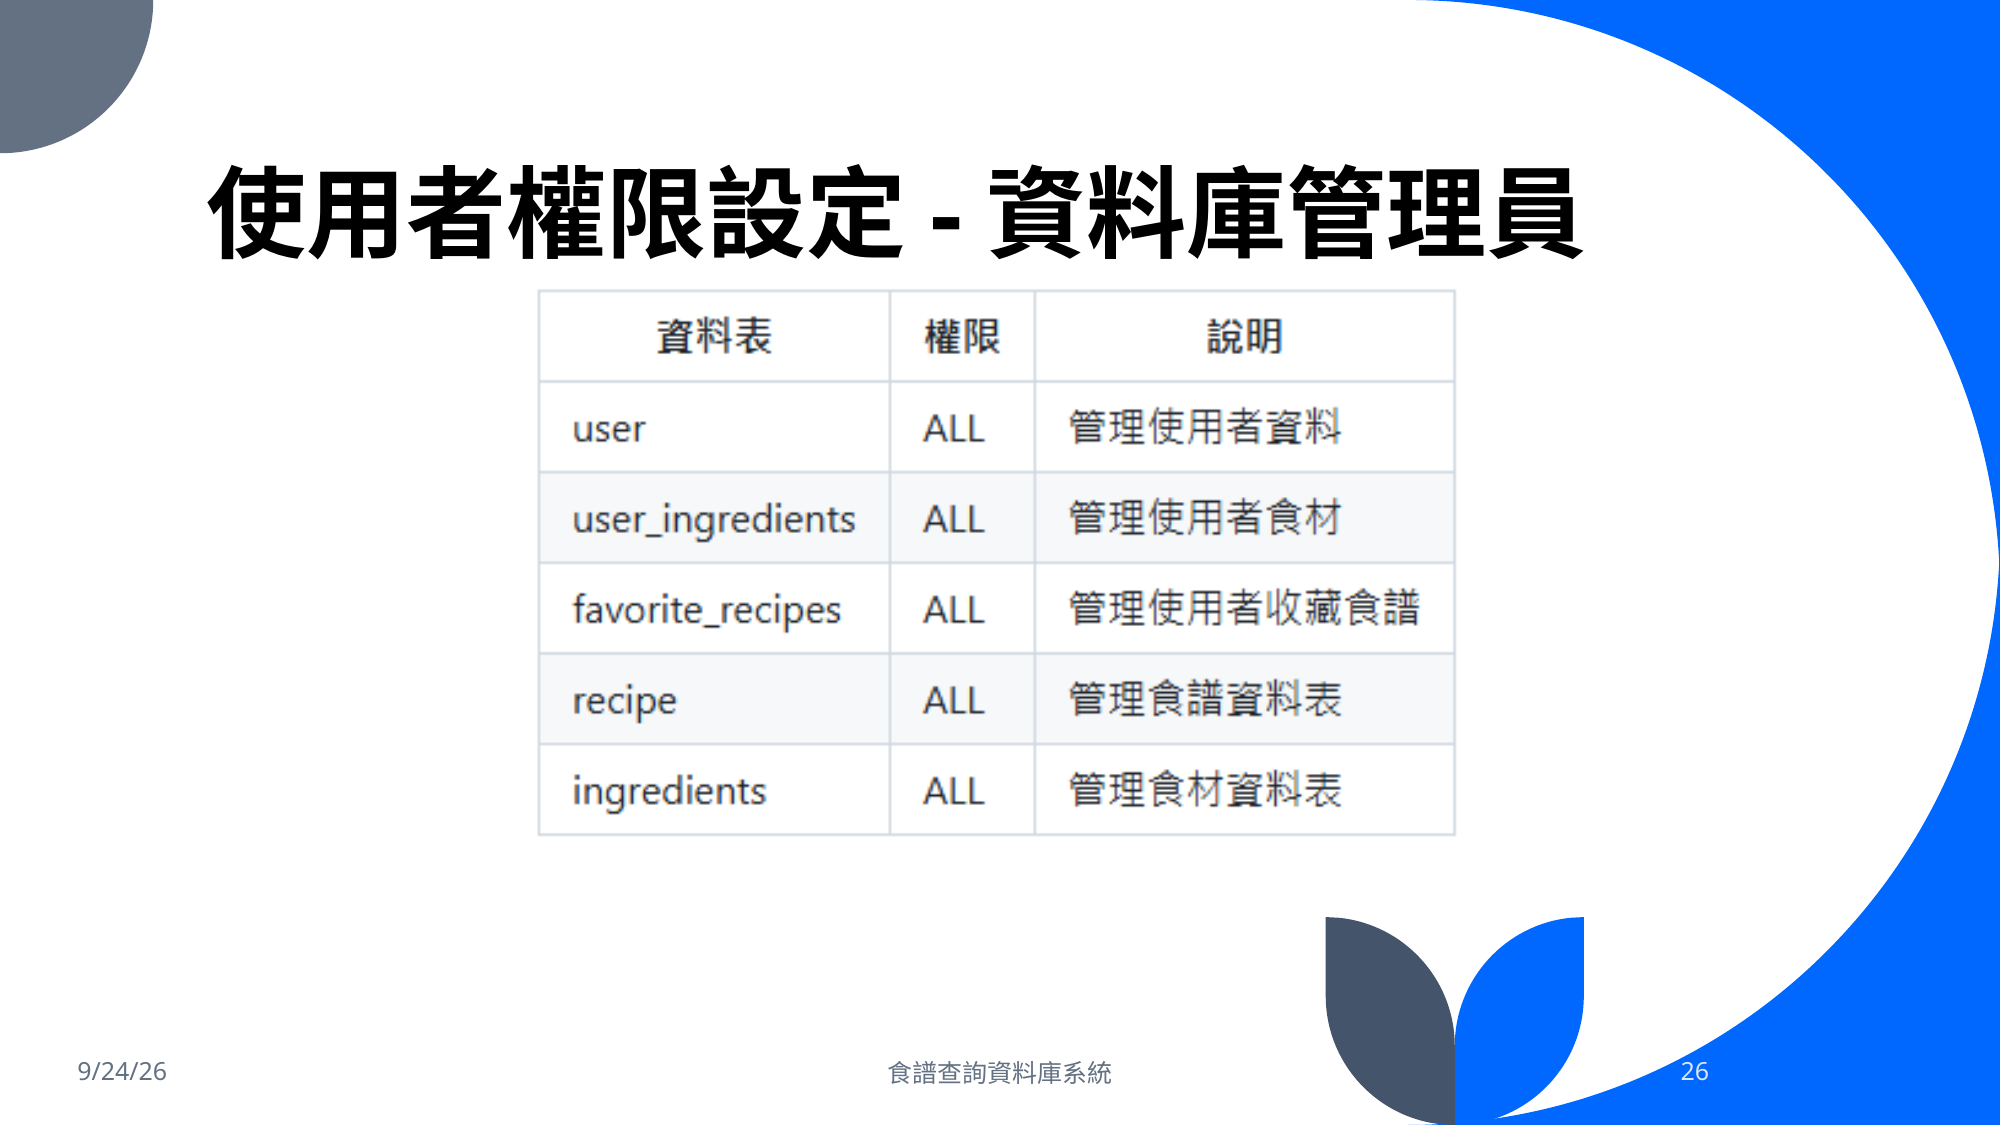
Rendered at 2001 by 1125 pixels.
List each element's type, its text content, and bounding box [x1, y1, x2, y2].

picture [536, 283, 1464, 844]
slide_number 6/10/2025 [62, 1042, 513, 1103]
title 使用者權限設定-資料庫管理員 [191, 62, 1796, 280]
slide_number 26 [1665, 1042, 1938, 1103]
footer 食譜查詢資料庫系統 [662, 1042, 1338, 1103]
